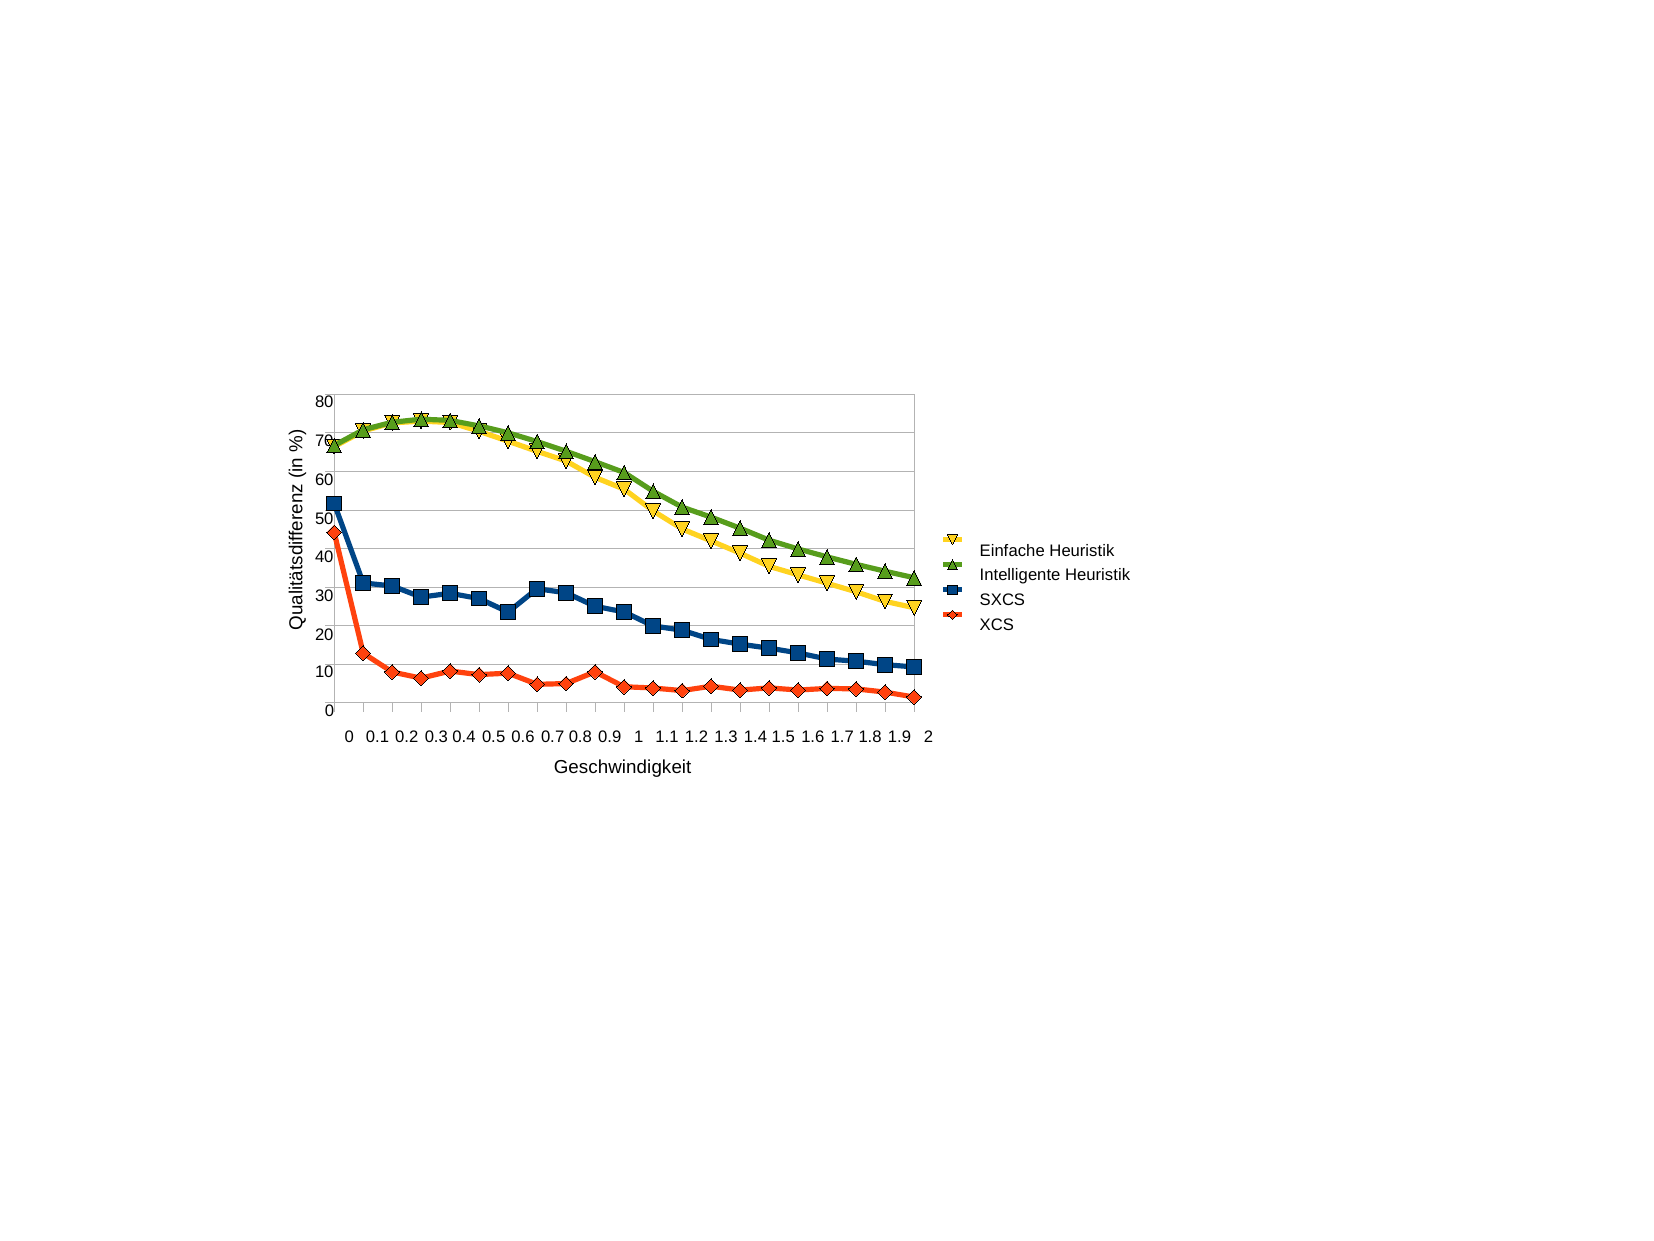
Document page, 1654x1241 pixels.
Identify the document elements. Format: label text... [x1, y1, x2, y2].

text_box 1.7 [815, 720, 843, 754]
text_box 0.8 [554, 720, 583, 749]
text_box 50 [314, 502, 340, 536]
text_box 70 [314, 424, 349, 458]
text_box 0.1 [351, 720, 380, 754]
text_box 1.4 [729, 720, 756, 754]
text_box 1.3 [699, 720, 729, 754]
text_box Intelligente Heuristik [964, 558, 1146, 592]
text_box 1.5 [756, 720, 786, 754]
text_box 0.2 [380, 720, 409, 754]
text_box Einfache Heuristik [964, 533, 1130, 558]
text_box SXCS [964, 583, 1040, 617]
text_box 0.7 [526, 720, 554, 754]
text_box 40 [314, 539, 341, 574]
text_box Geschwindigkeit [539, 749, 707, 786]
text_box 30 [314, 578, 349, 613]
text_box 0.3 [409, 720, 437, 754]
text_box 0 [329, 720, 351, 754]
text_box 0.9 [583, 720, 619, 749]
text_box Qualitätsdifferenz (in %) [278, 414, 314, 646]
text_box 1.1 [640, 720, 670, 749]
text_box 1.9 [873, 720, 909, 754]
text_box 2 [909, 720, 949, 754]
text_box XCS [964, 608, 1029, 642]
text_box 1.6 [786, 720, 815, 754]
text_box 0.4 [437, 720, 467, 754]
text_box 0 [310, 693, 350, 728]
text_box 40 [339, 539, 349, 574]
text_box 1.8 [843, 720, 873, 754]
text_box 10 [300, 654, 349, 689]
text_box [241, 375, 1139, 788]
text_box 50 [341, 502, 349, 533]
text_box 0.6 [496, 720, 526, 754]
text_box 20 [300, 617, 349, 652]
text_box 0.5 [467, 720, 496, 754]
text_box 60 [314, 463, 349, 497]
text_box 80 [300, 385, 349, 419]
text_box 1.2 [670, 720, 699, 749]
text_box 1 [619, 720, 640, 749]
